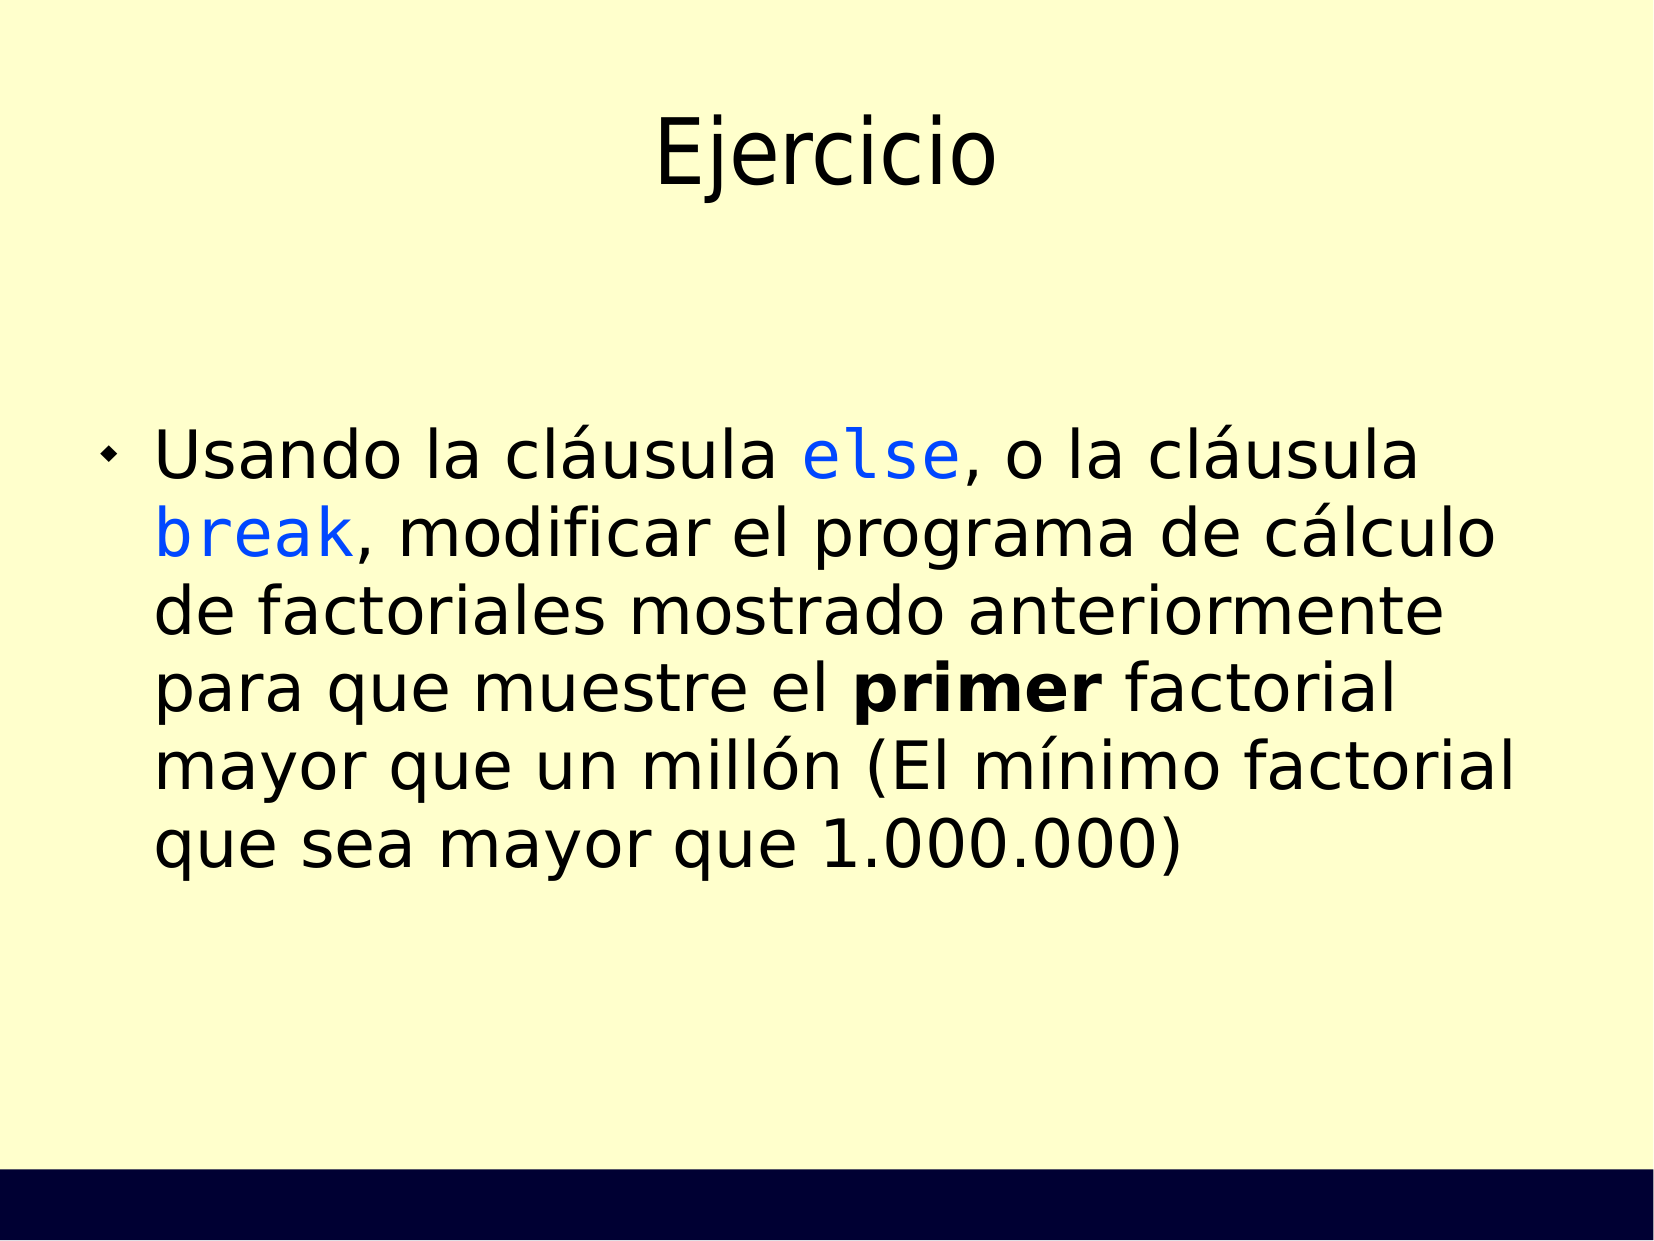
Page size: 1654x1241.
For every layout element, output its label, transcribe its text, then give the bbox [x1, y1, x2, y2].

list Usando la cláusula else, o la cláusula break, modificar el programa de cálculo de factoriales mostrado anteriormente para que muestre el primer factorial mayor que un millón (El mínimo factorial que sea mayor que 1.000.000) [82, 290, 1538, 1010]
title Ejercicio [82, 49, 1571, 257]
